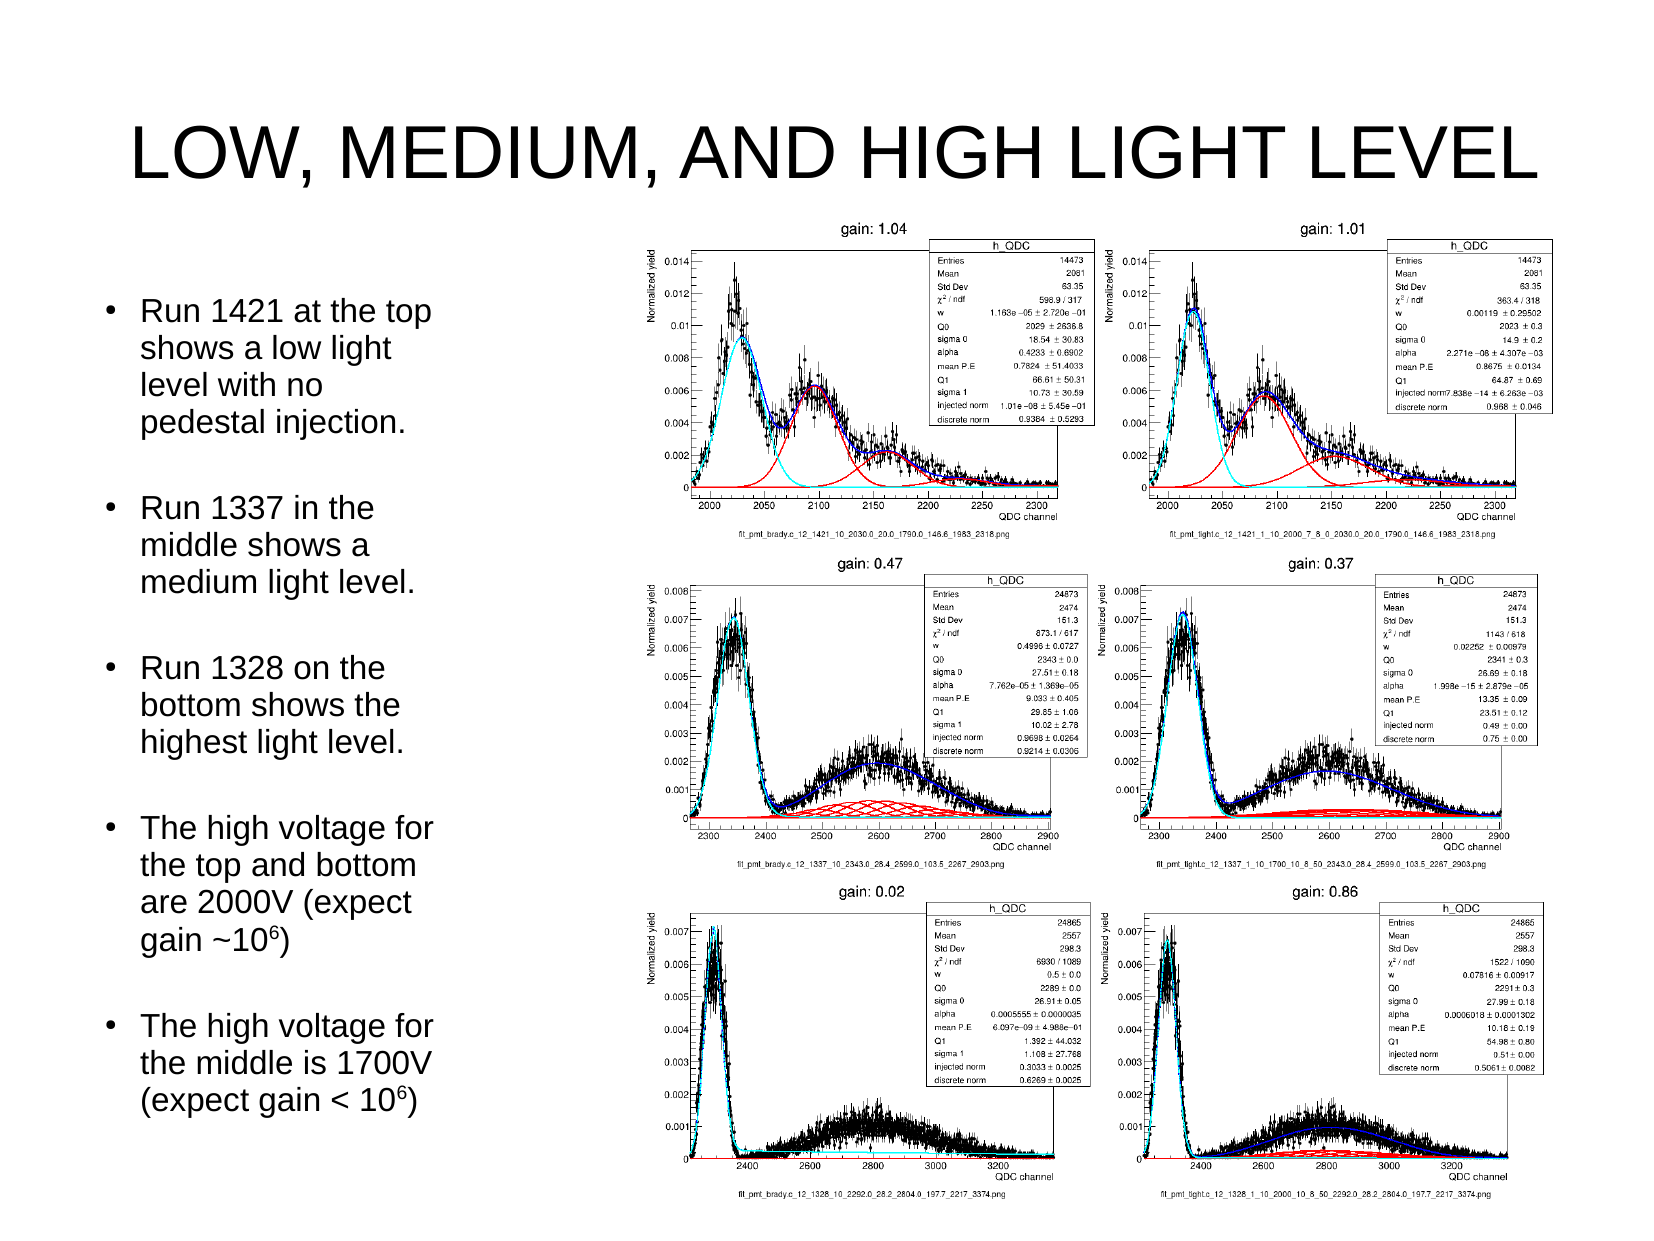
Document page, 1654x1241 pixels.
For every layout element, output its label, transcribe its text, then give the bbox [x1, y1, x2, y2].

title LOW, MEDIUM, AND HIGH LIGHT LEVEL [82, 49, 1571, 257]
text_box Run 1421 at the top shows a low light level with no pedestal injection. Run 1337 in the middle shows a medium light level. Run 1328 on the bottom shows the highest light level. The high voltage for the top and bottom are 2000V (expect gain ~106) The high voltage for the middle is 1700V (expect gain < 106) [90, 285, 451, 1171]
picture [645, 554, 1546, 871]
picture [645, 882, 1552, 1201]
picture [645, 219, 1561, 541]
